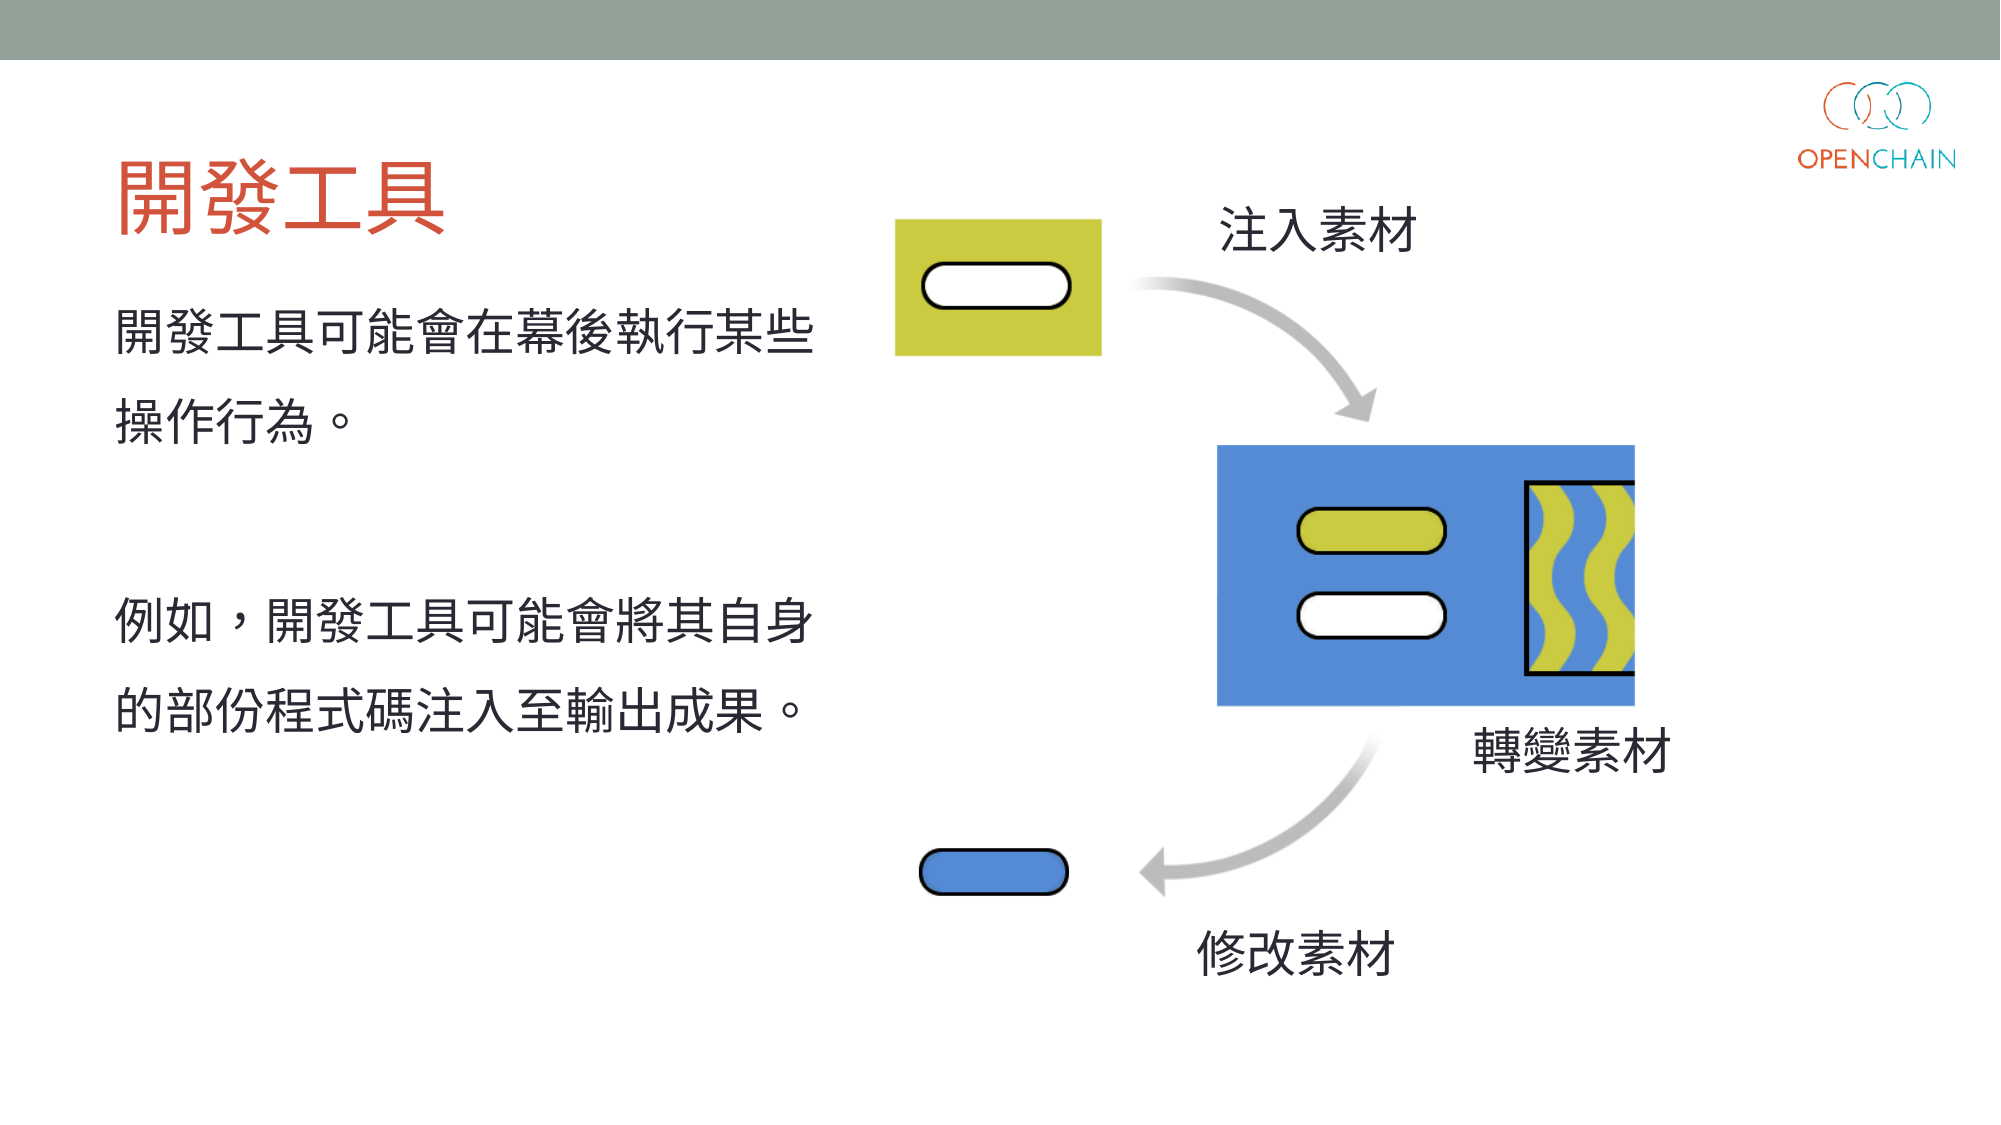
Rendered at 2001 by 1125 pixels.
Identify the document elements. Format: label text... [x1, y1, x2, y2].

text_box 轉變素材 [1457, 711, 2000, 788]
picture [795, 181, 1806, 953]
title 開發工具 [99, 87, 1900, 251]
text_box 注入素材 [1203, 191, 1602, 268]
list 開發工具可能會在幕後執行某些操作行為。 例如，開發工具可能會將其自身的部份程式碼注入至輸出成果。 [99, 262, 845, 1063]
text_box 修改素材 [1181, 914, 1665, 991]
